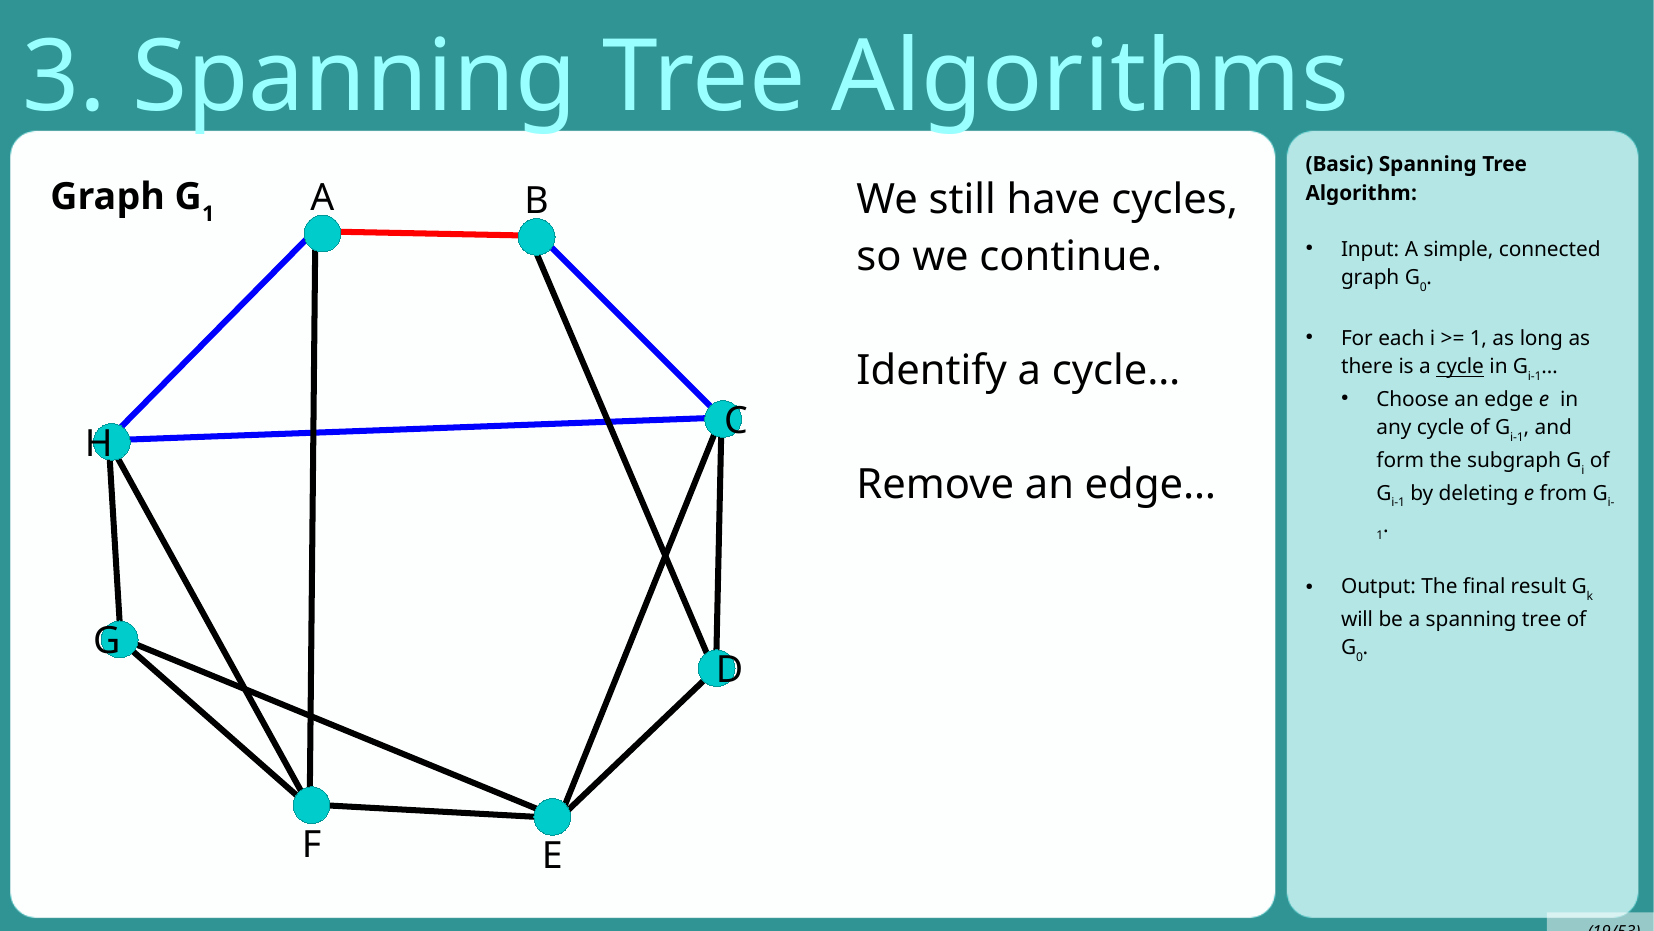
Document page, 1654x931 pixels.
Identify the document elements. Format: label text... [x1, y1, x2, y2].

text_box D [698, 649, 731, 687]
picture [0, 0, 1654, 931]
text_box C [704, 400, 737, 438]
text_box (Basic) Spanning Tree Algorithm: Input: A simple, connected graph G0. For each i >= 1, as long as there is a cycle in Gi-1… Choose an edge e in any cycle of Gi-1, and form the subgraph Gi of Gi-1 by deleting e from Gi-1. Output: The final result Gk will be a spanning tree of G0. [1290, 141, 1631, 661]
text_box F [293, 786, 330, 824]
text_box Graph G1 [35, 161, 242, 229]
text_box D [722, 658, 736, 679]
text_box We still have cycles, so we continue. Identify a cycle… Remove an edge… [856, 169, 1247, 452]
text_box A [304, 215, 341, 252]
text_box H [93, 423, 131, 461]
text_box (<number>/53) [1546, 912, 1654, 931]
title 3. Spanning Tree Algorithms [22, 13, 1511, 130]
text_box B [518, 218, 556, 256]
text_box G [101, 620, 139, 658]
text_box E [533, 798, 571, 836]
text_box C [730, 409, 742, 430]
